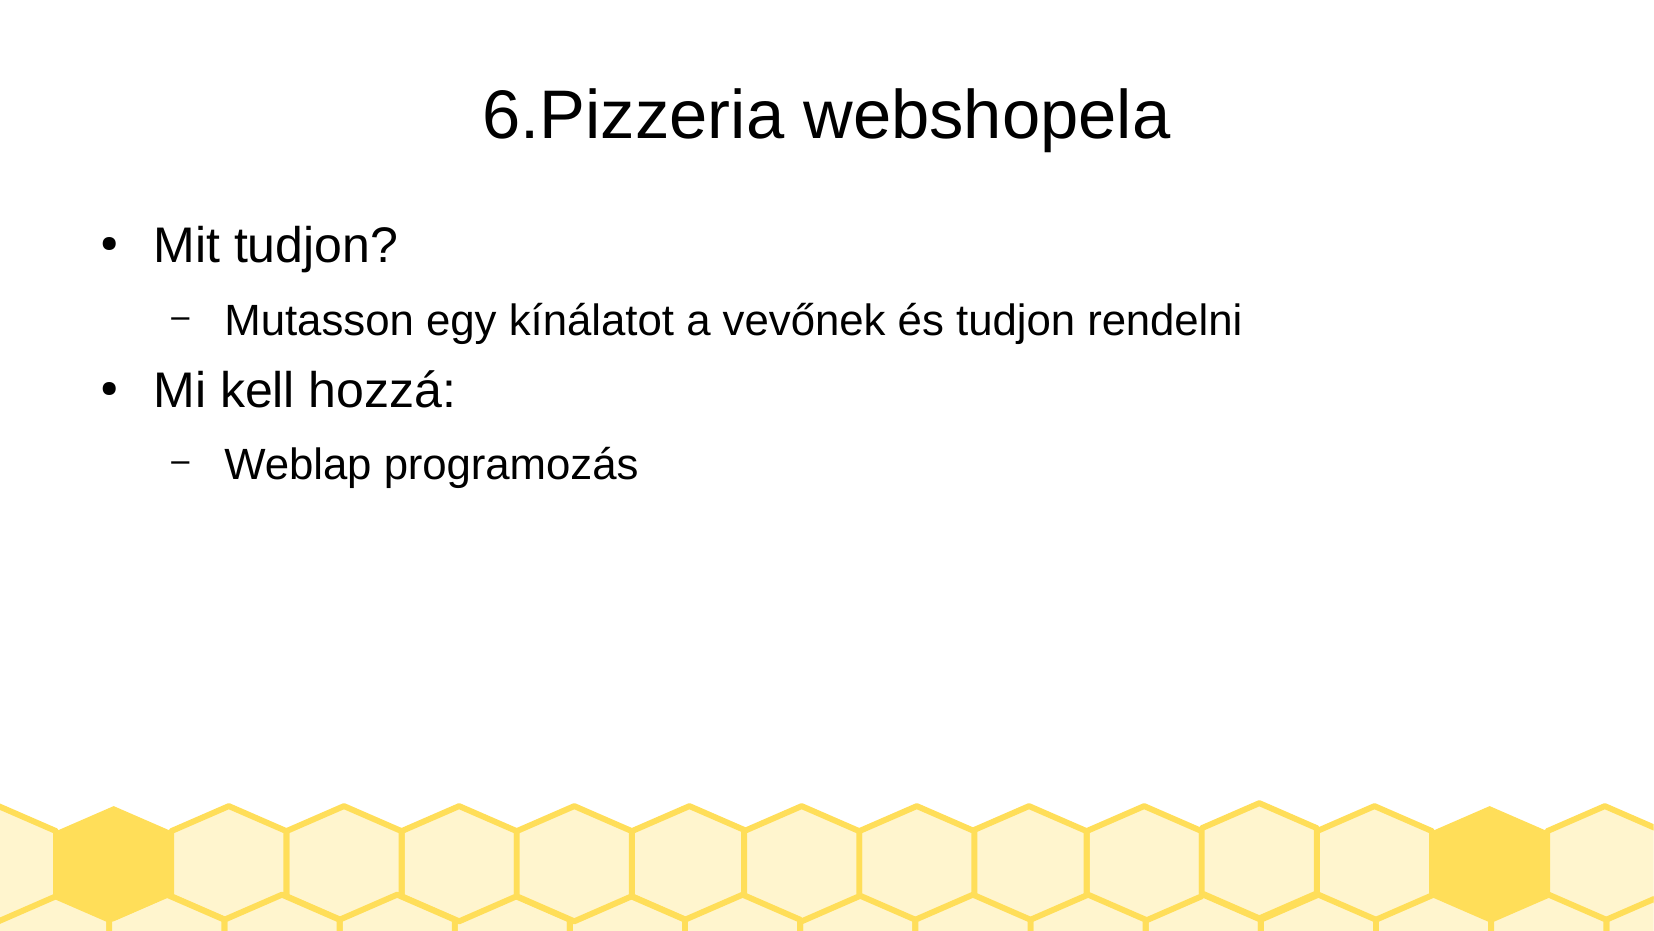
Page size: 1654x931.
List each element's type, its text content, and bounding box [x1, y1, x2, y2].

list Mit tudjon? Mutasson egy kínálatot a vevőnek és tudjon rendelni Mi kell hozzá: Weblap programozás [82, 217, 1571, 758]
title 6.Pizzeria webshopela [82, 37, 1571, 193]
